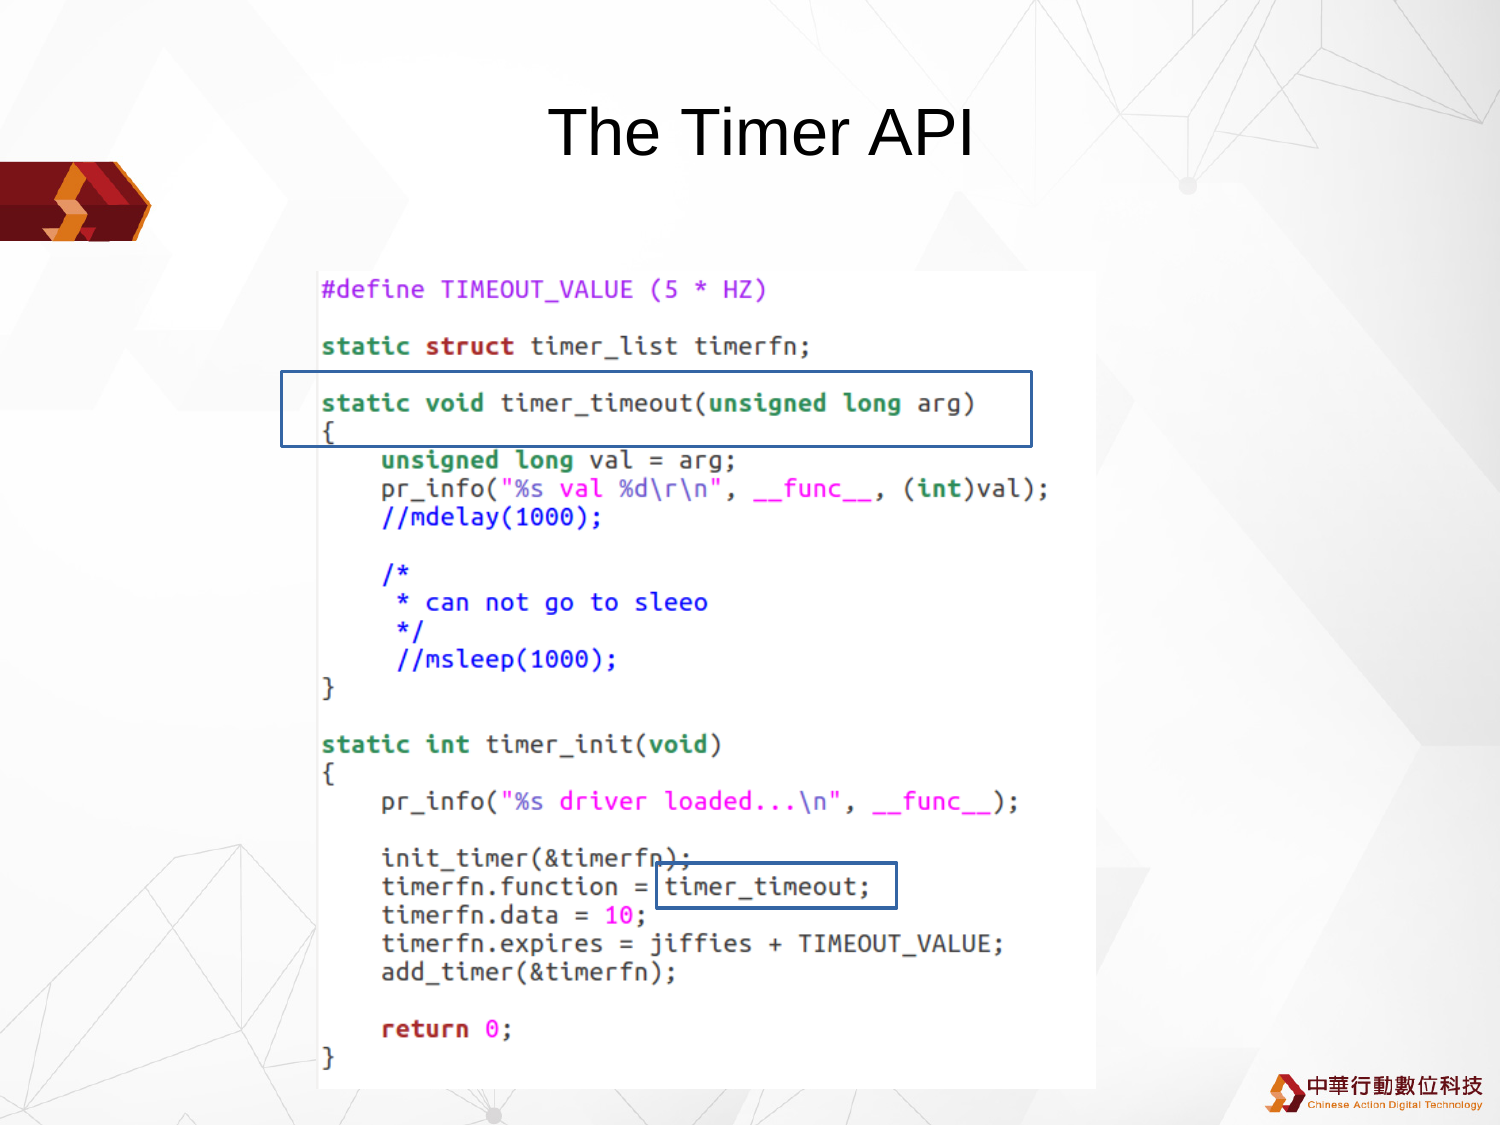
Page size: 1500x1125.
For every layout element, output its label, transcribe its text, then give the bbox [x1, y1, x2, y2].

title The Timer API [75, 81, 1426, 171]
picture [0, 0, 1500, 1125]
